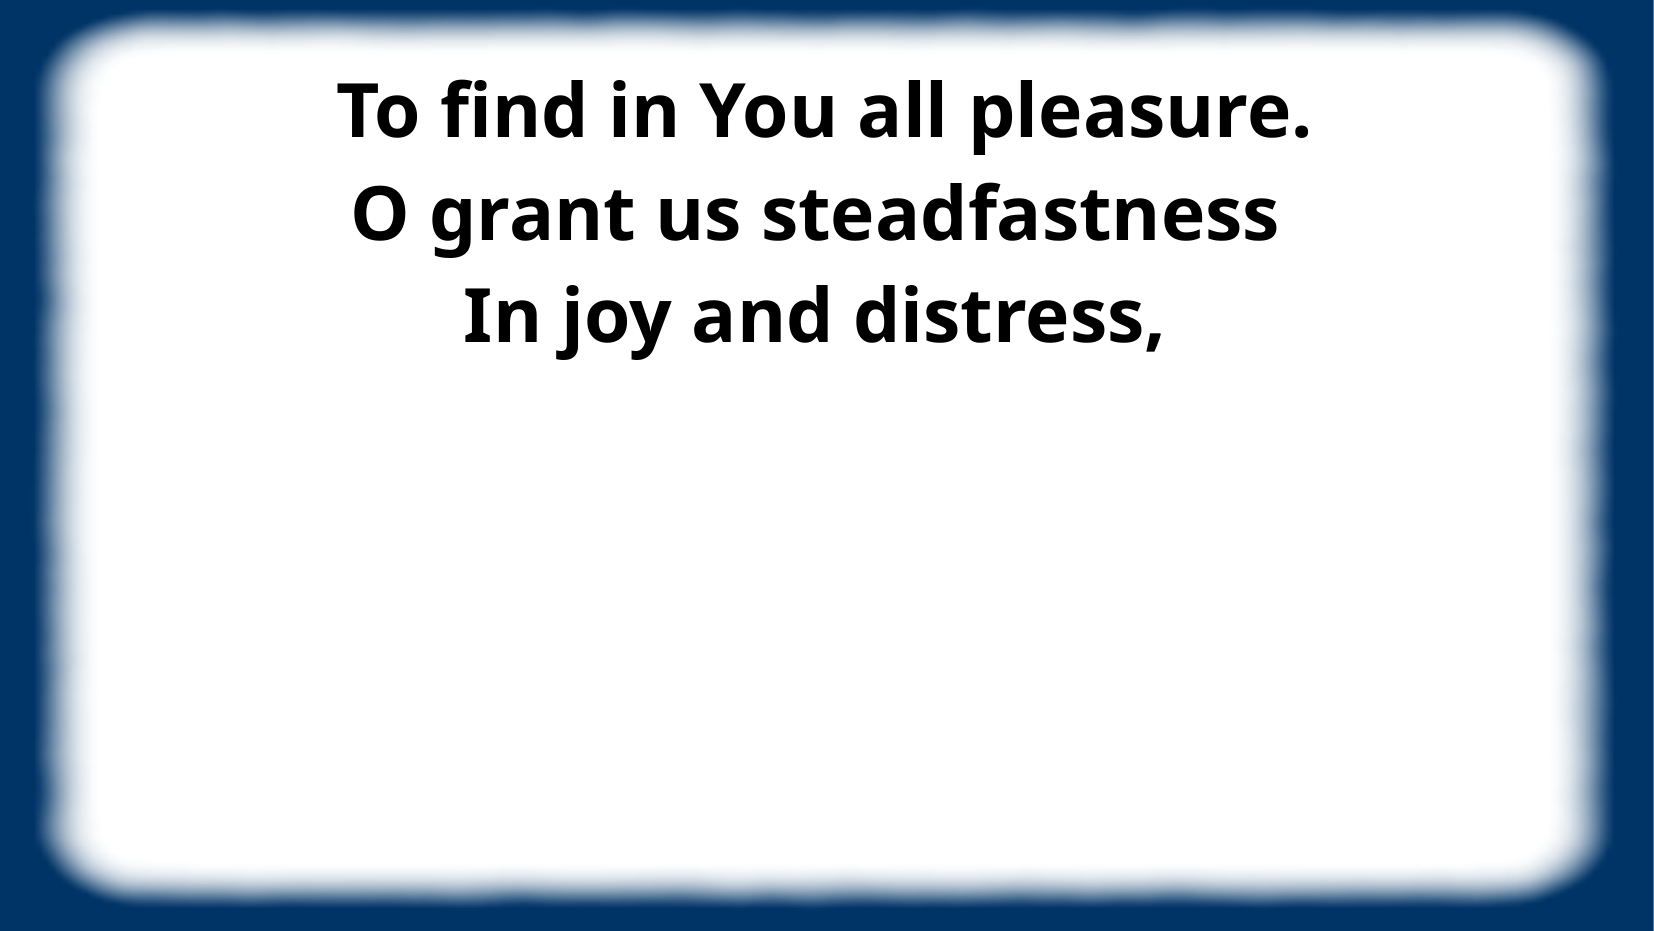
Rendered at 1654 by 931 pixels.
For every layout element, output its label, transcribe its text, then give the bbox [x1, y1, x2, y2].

text_box To find in You all pleasure. O grant us steadfastness In joy and distress, [90, 50, 1561, 421]
picture [0, 0, 1654, 931]
